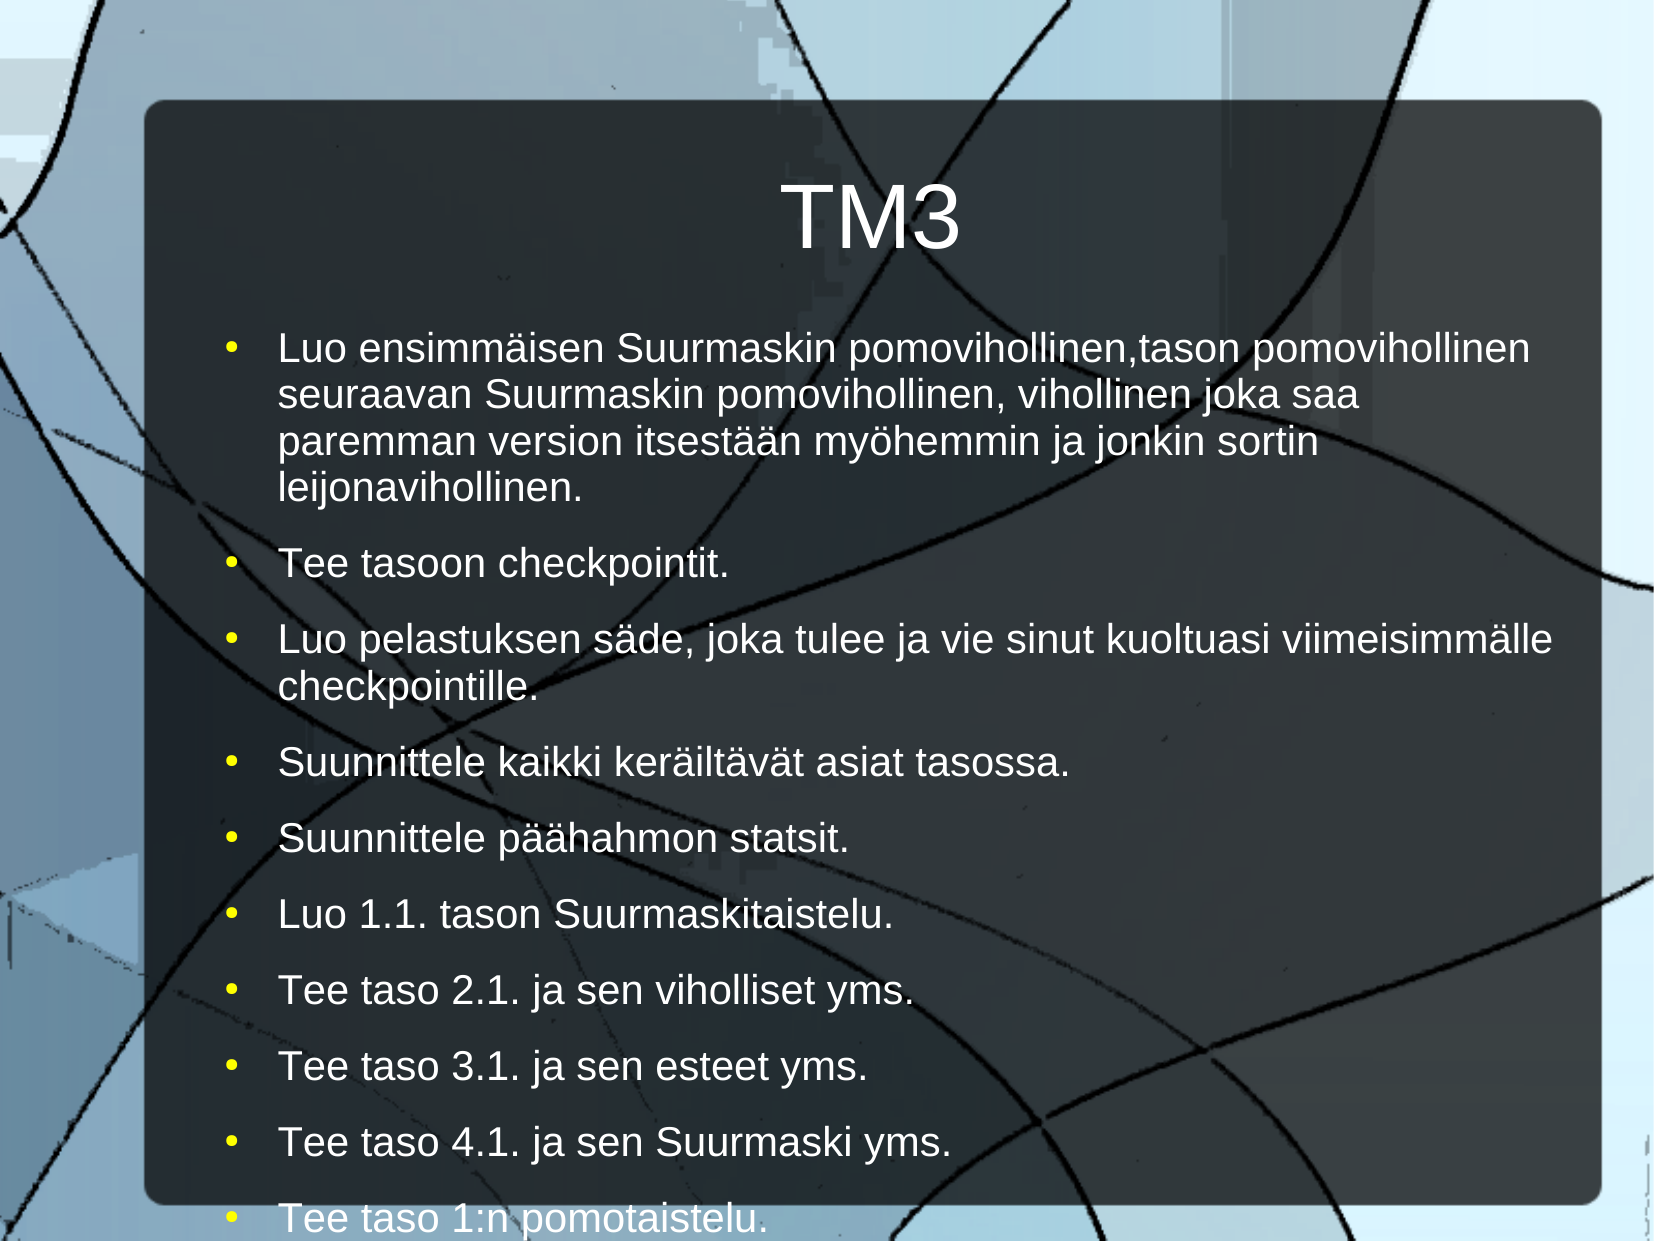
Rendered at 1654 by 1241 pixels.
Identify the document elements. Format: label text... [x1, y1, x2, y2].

list Luo ensimmäisen Suurmaskin pomovihollinen,tason pomovihollinen seuraavan Suurmaskin pomovihollinen, vihollinen joka saa paremman version itsestään myöhemmin ja jonkin sortin leijonavihollinen. Tee tasoon checkpointit. Luo pelastuksen säde, joka tulee ja vie sinut kuoltuasi viimeisimmälle checkpointille. Suunnittele kaikki keräiltävät asiat tasossa. Suunnittele päähahmon statsit. Luo 1.1. tason Suurmaskitaistelu. Tee taso 2.1. ja sen viholliset yms. Tee taso 3.1. ja sen esteet yms. Tee taso 4.1. ja sen Suurmaski yms. Tee taso 1:n pomotaistelu. [206, 324, 1571, 1241]
picture [0, 0, 1654, 1241]
title TM3 [159, 108, 1583, 325]
